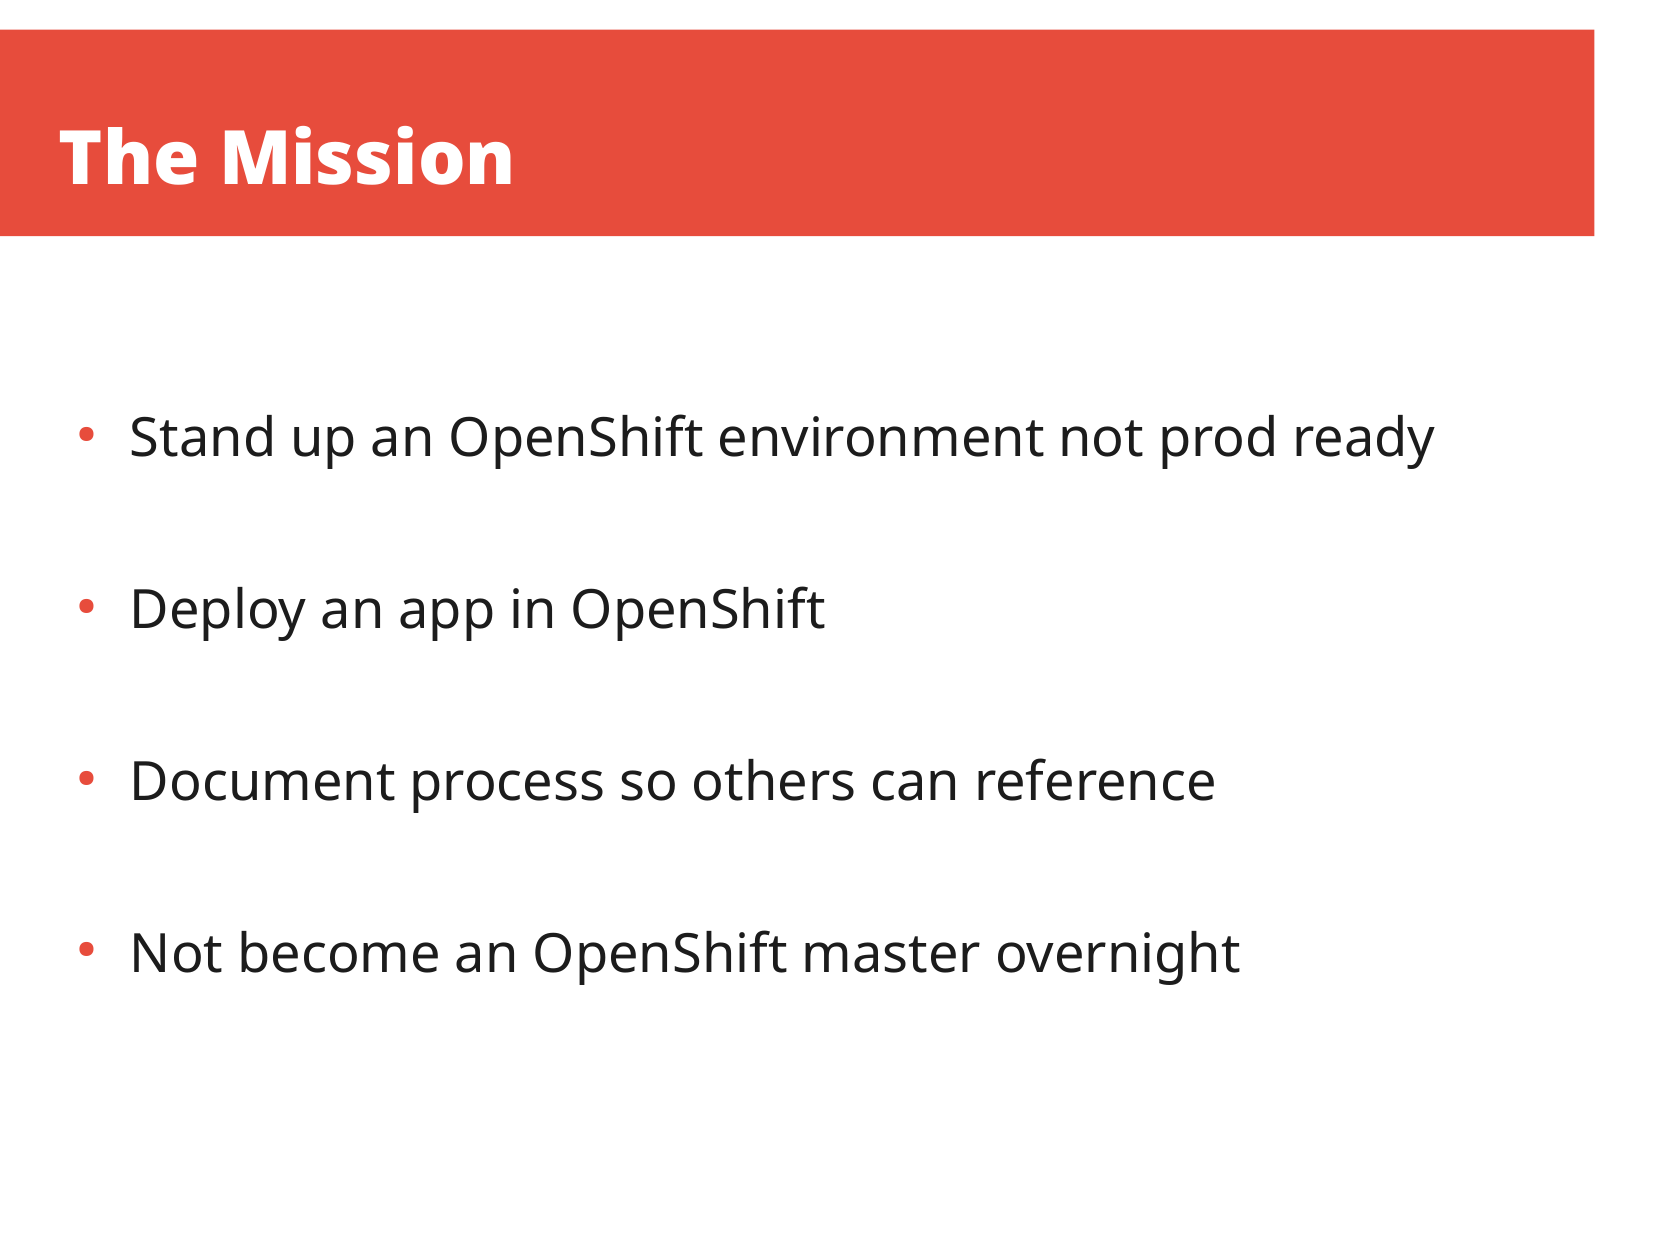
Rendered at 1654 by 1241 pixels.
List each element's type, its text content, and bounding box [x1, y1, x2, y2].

title The Mission [59, 59, 1595, 207]
list Stand up an OpenShift environment not prod ready Deploy an app in OpenShift Document process so others can reference Not become an OpenShift master overnight [59, 324, 1565, 1093]
